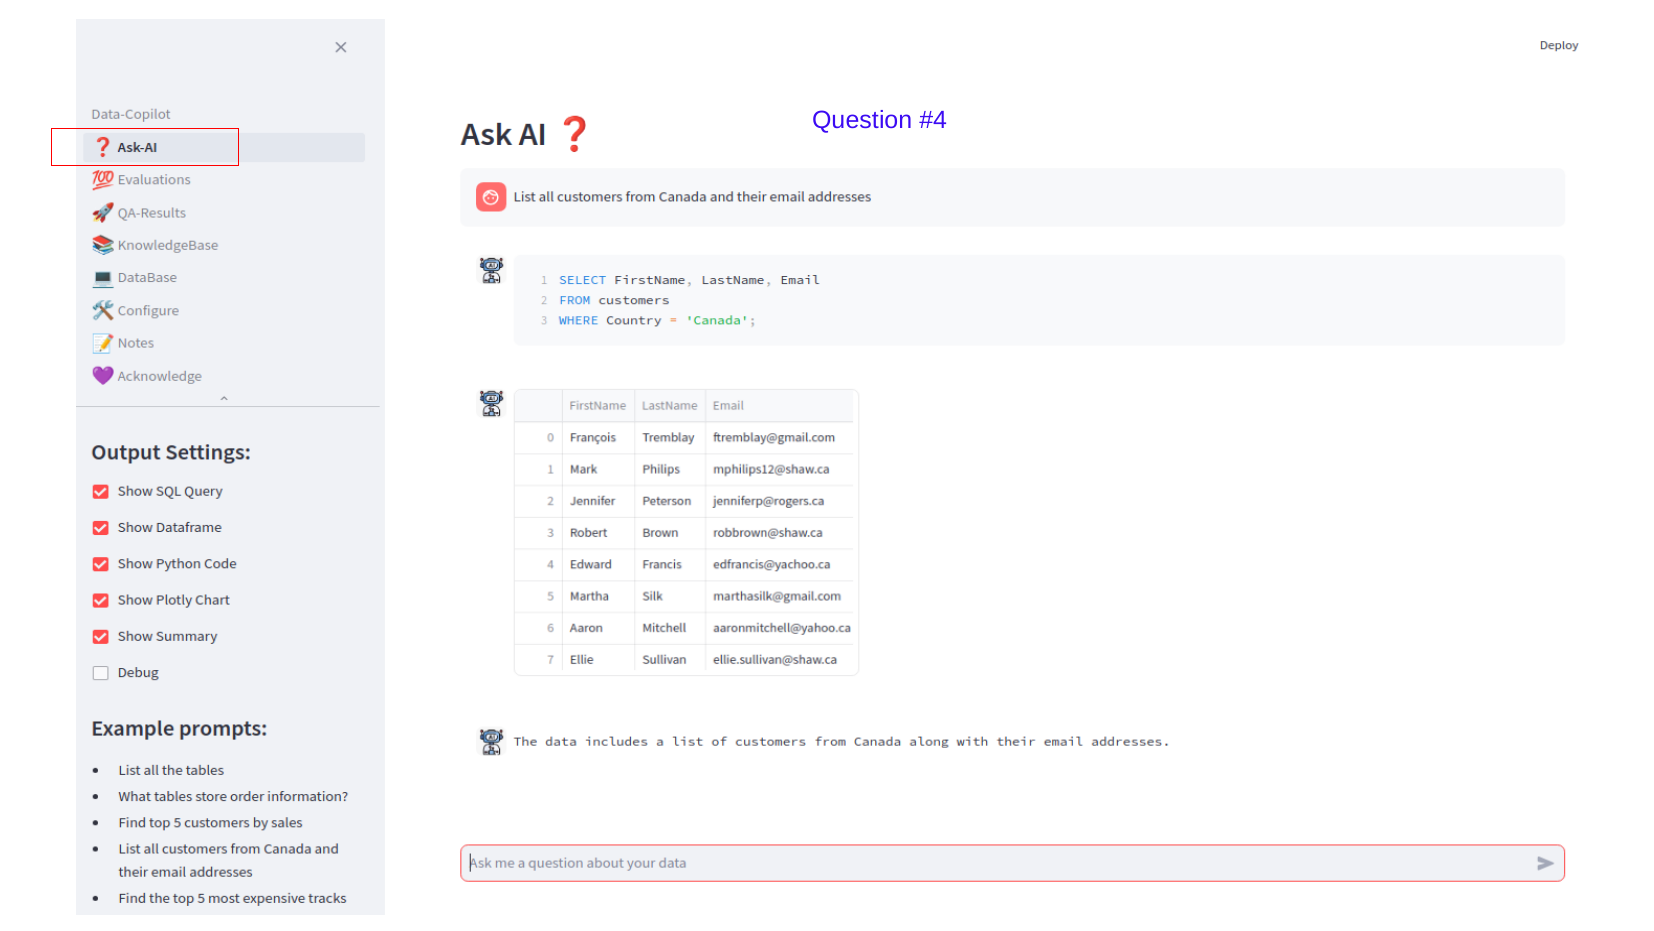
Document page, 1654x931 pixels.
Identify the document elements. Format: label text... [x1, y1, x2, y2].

text_box [51, 128, 239, 166]
text_box Question #4 [797, 98, 985, 142]
picture [76, 19, 1583, 915]
